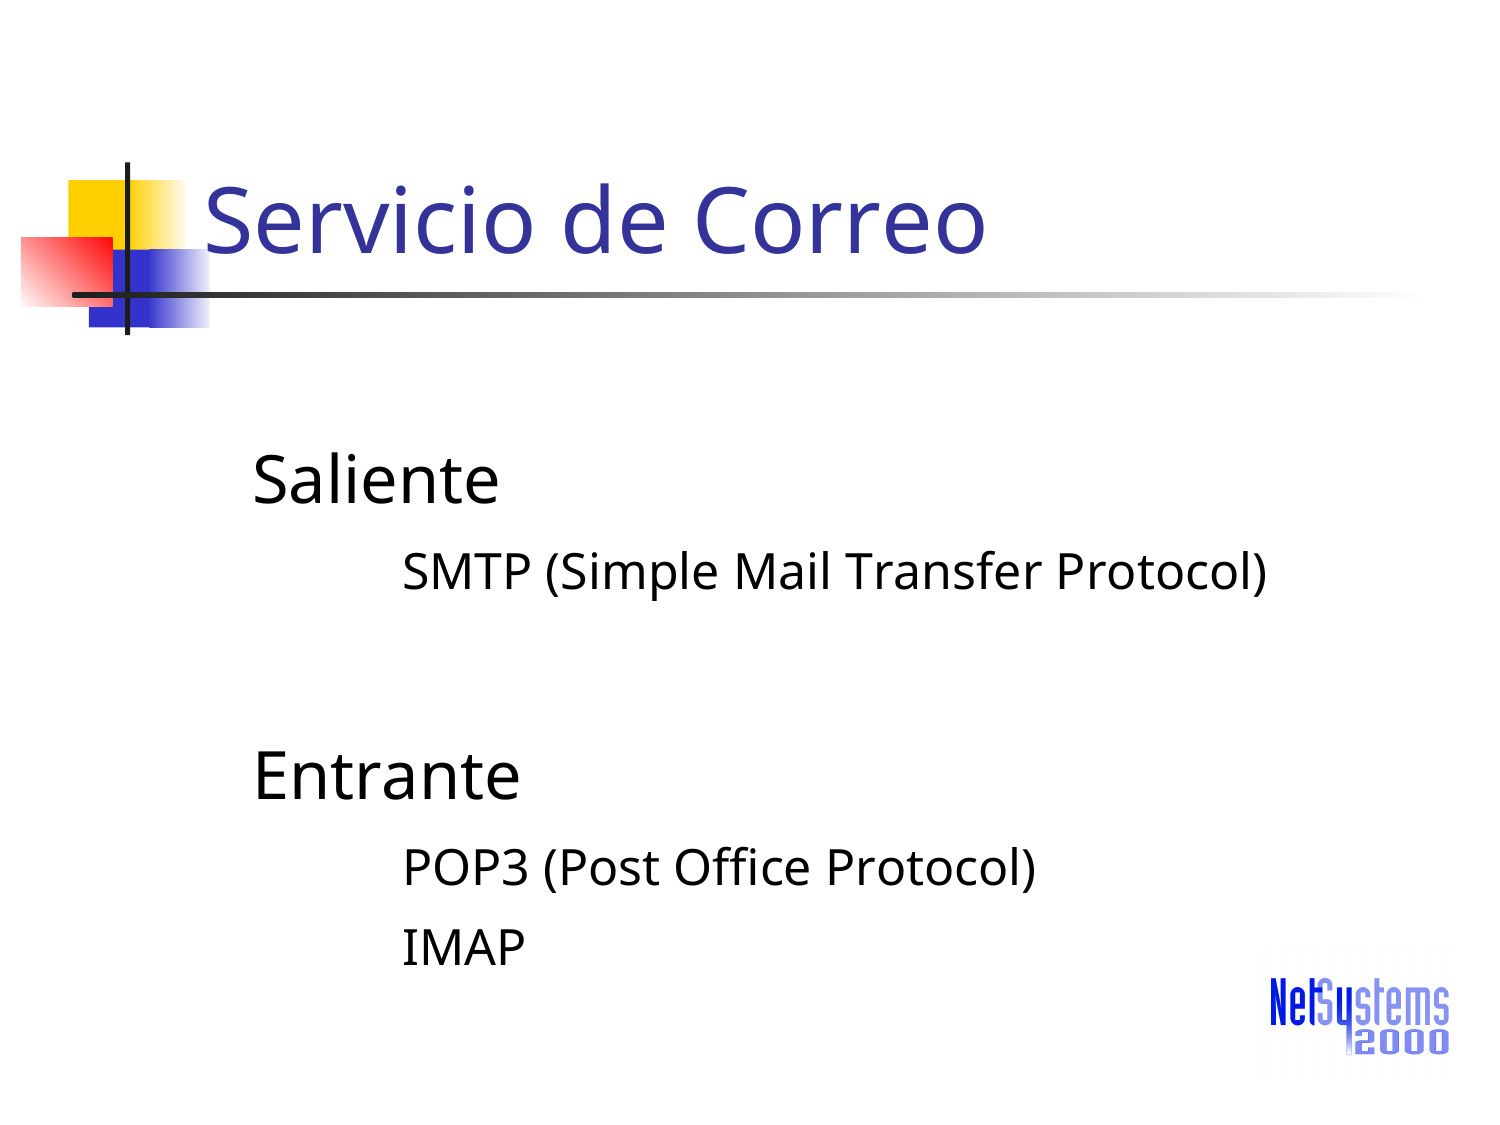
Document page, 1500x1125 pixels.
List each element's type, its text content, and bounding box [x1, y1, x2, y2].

list Saliente SMTP (Simple Mail Transfer Protocol) Entrante POP3 (Post Office Protocol) IMAP [237, 425, 1363, 1004]
title Servicio de Correo [188, 101, 1468, 289]
picture [1262, 949, 1463, 1084]
